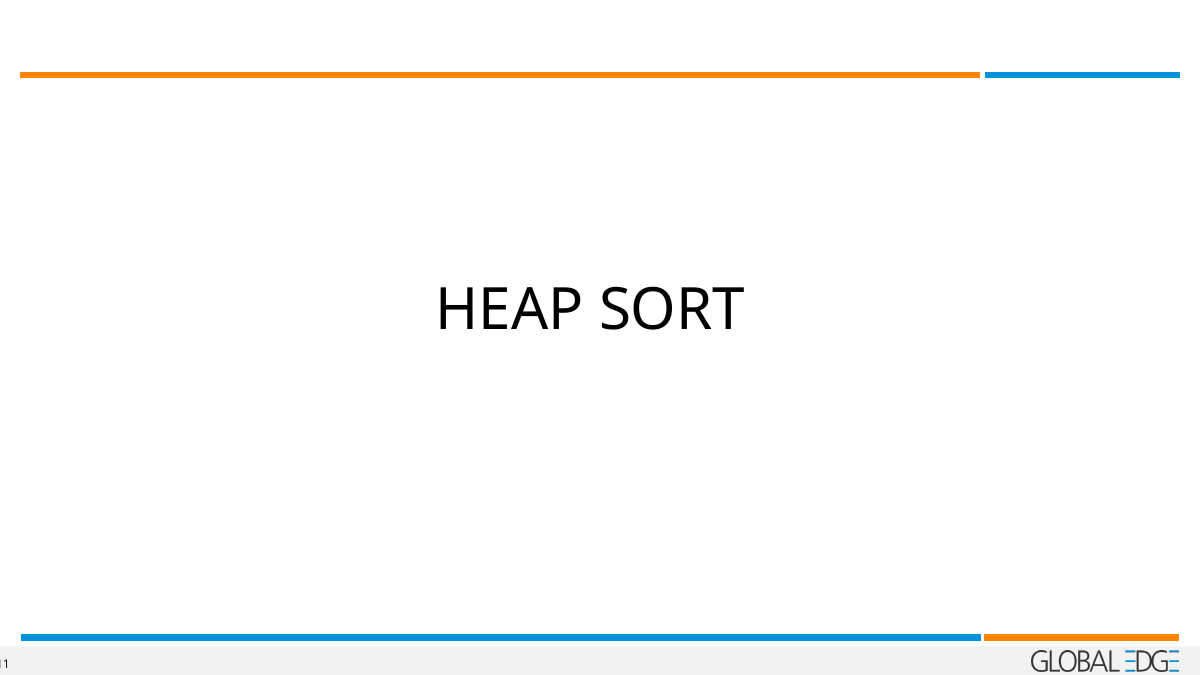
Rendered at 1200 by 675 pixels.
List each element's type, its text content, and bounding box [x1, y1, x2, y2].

text_box HEAP SORT [420, 259, 780, 343]
picture [1031, 650, 1179, 672]
